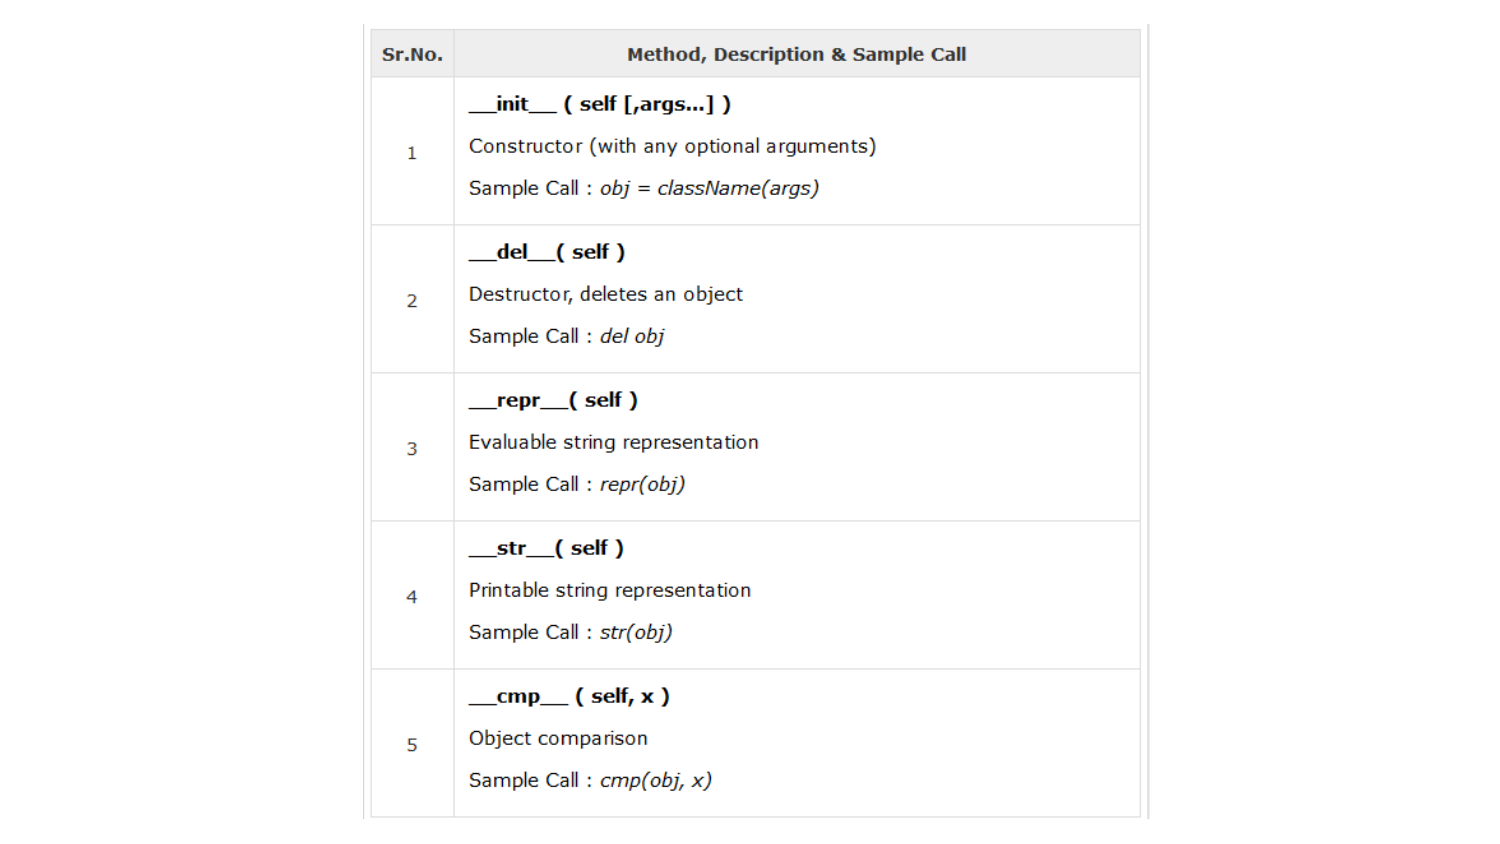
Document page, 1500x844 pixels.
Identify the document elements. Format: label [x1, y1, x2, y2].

picture [363, 24, 1150, 819]
